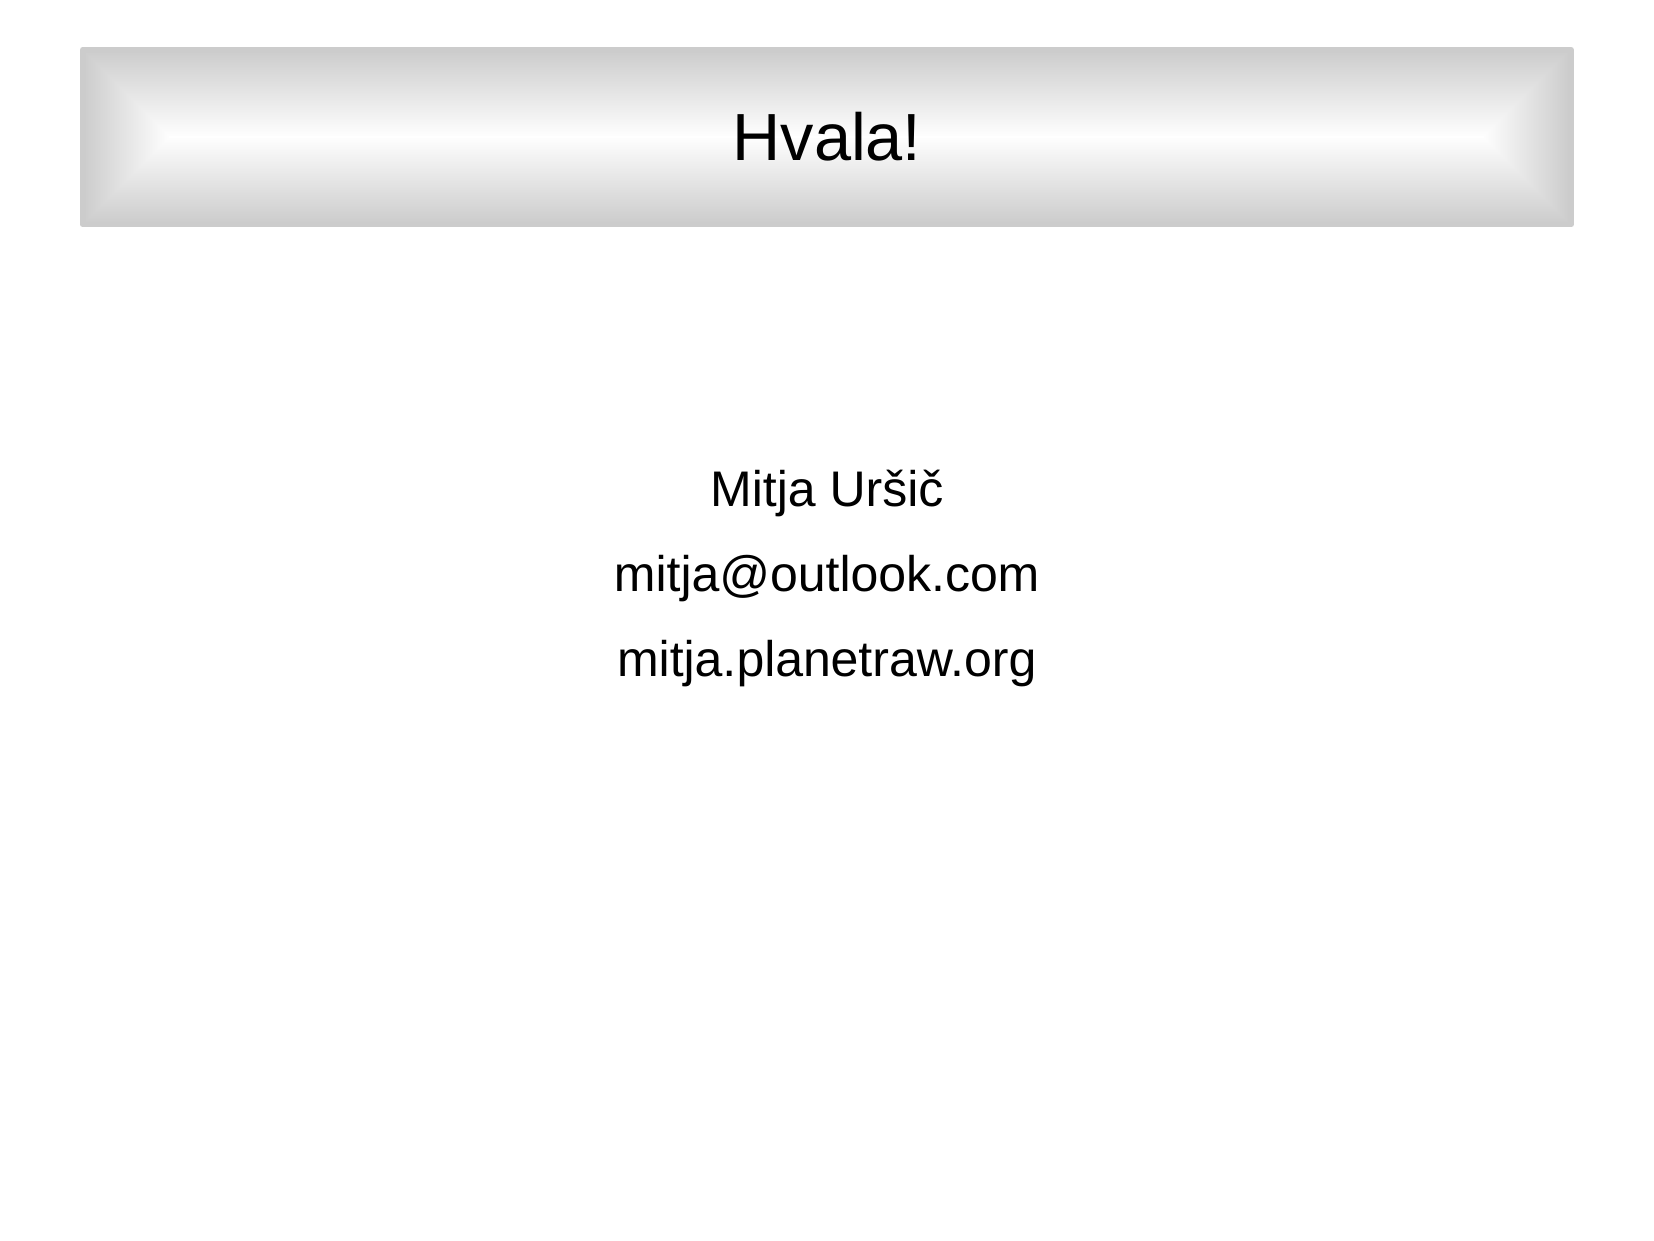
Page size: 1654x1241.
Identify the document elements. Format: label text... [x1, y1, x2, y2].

list Mitja Uršič mitja@outlook.com mitja.planetraw.org [82, 290, 1571, 1010]
title Hvala! [82, 49, 1571, 225]
